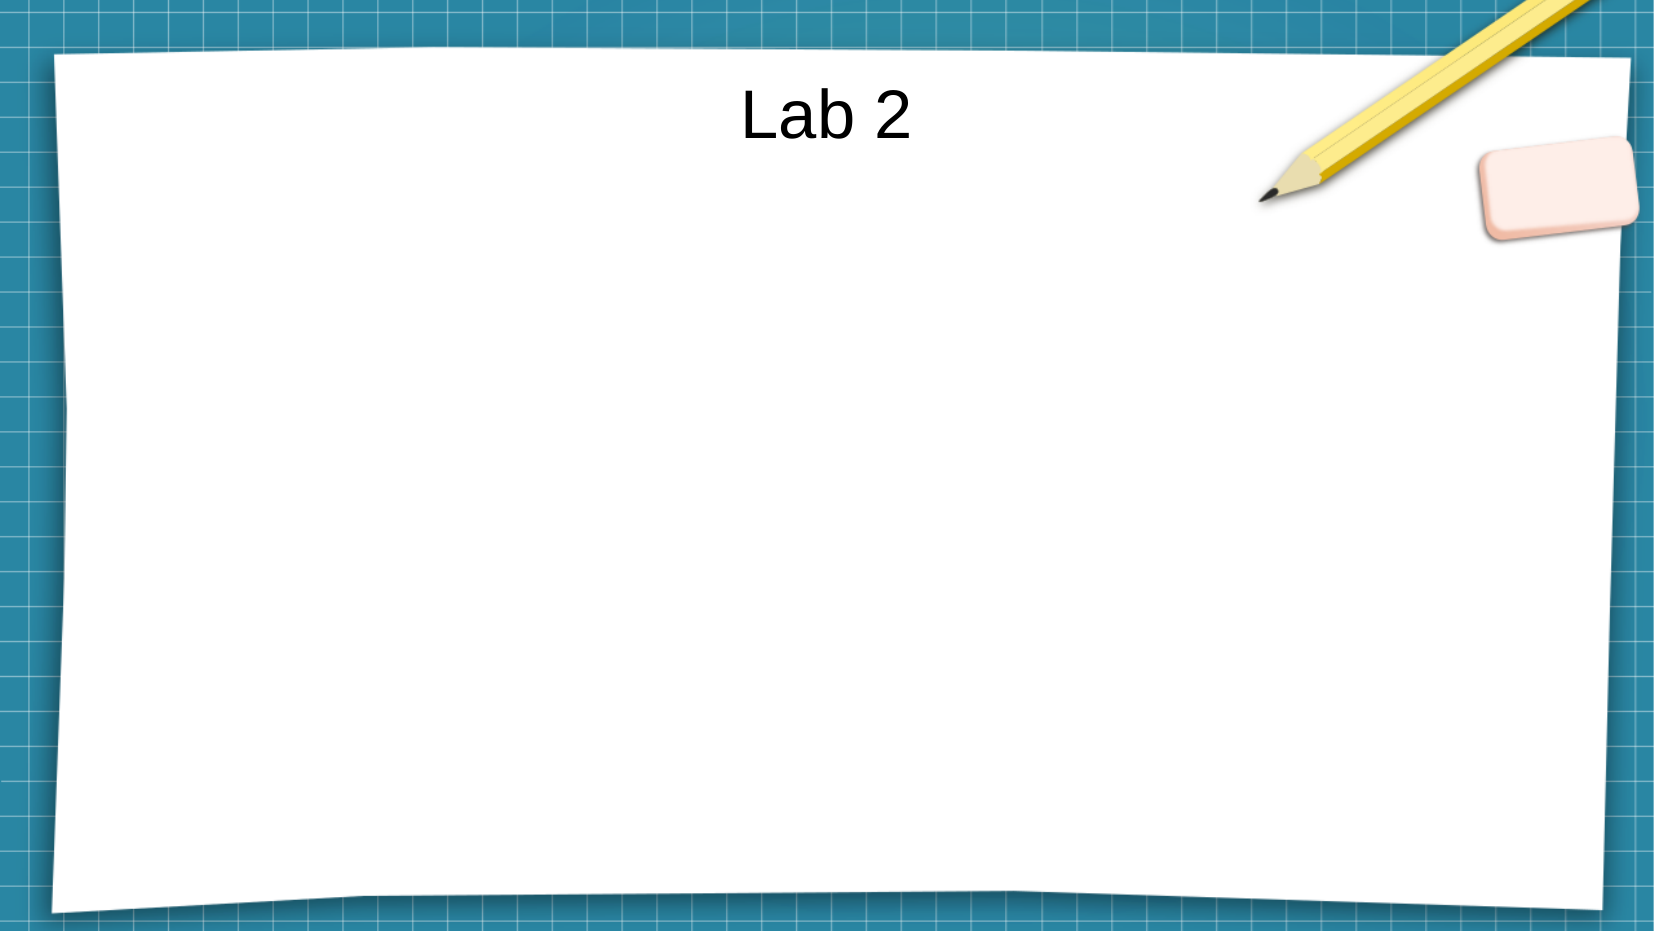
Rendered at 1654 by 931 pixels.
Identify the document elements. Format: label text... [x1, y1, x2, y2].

title Lab 2 [82, 37, 1571, 193]
picture [0, 0, 1654, 931]
